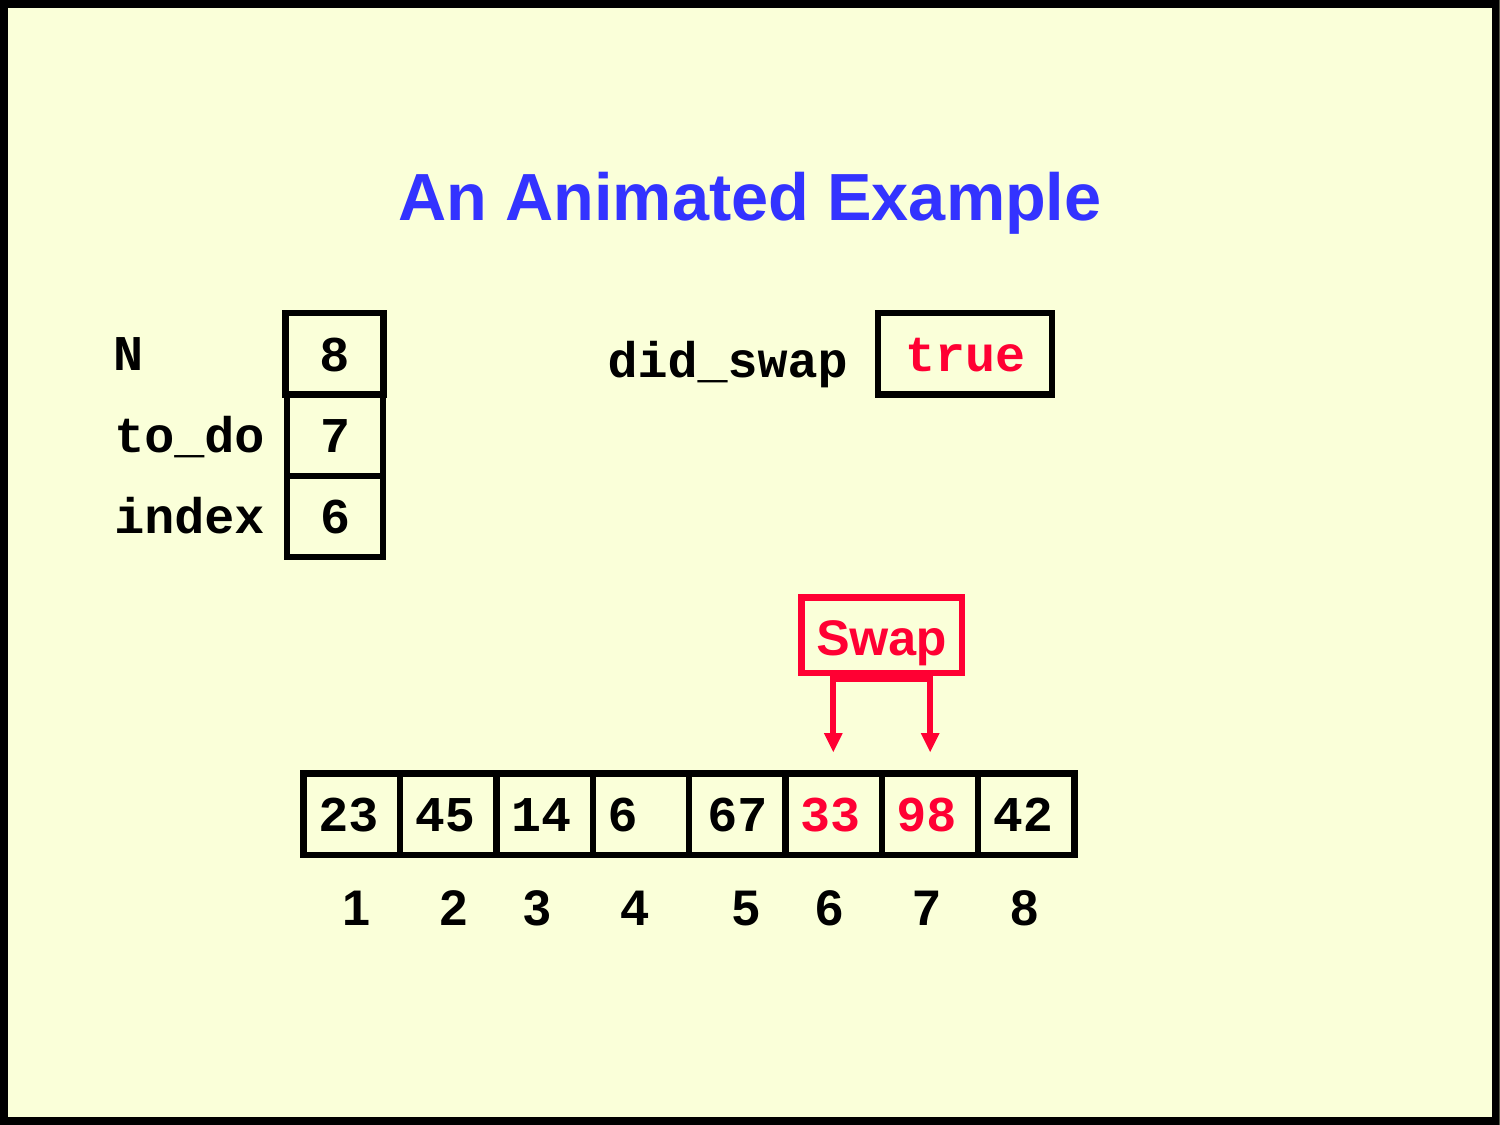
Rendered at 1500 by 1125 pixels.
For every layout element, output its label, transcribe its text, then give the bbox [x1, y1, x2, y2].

text_box index [99, 475, 280, 552]
text_box 23 [303, 773, 400, 855]
text_box 98 [881, 773, 978, 855]
title An Animated Example [112, 99, 1388, 288]
text_box 6 [592, 773, 689, 855]
text_box 33 [786, 773, 881, 855]
text_box 7 [286, 395, 384, 475]
text_box did_swap [592, 319, 877, 395]
text_box 67 [689, 773, 786, 855]
text_box 45 [400, 773, 497, 855]
text_box 8 [285, 313, 384, 395]
text_box true [877, 313, 1053, 395]
text_box N [98, 313, 279, 389]
text_box to_do [99, 394, 280, 470]
text_box Swap [801, 597, 962, 674]
text_box 6 [286, 475, 384, 558]
text_box 1 2 3 4 5 6 7 8 [327, 868, 1055, 944]
text_box 14 [497, 773, 592, 855]
text_box 42 [978, 773, 1075, 855]
